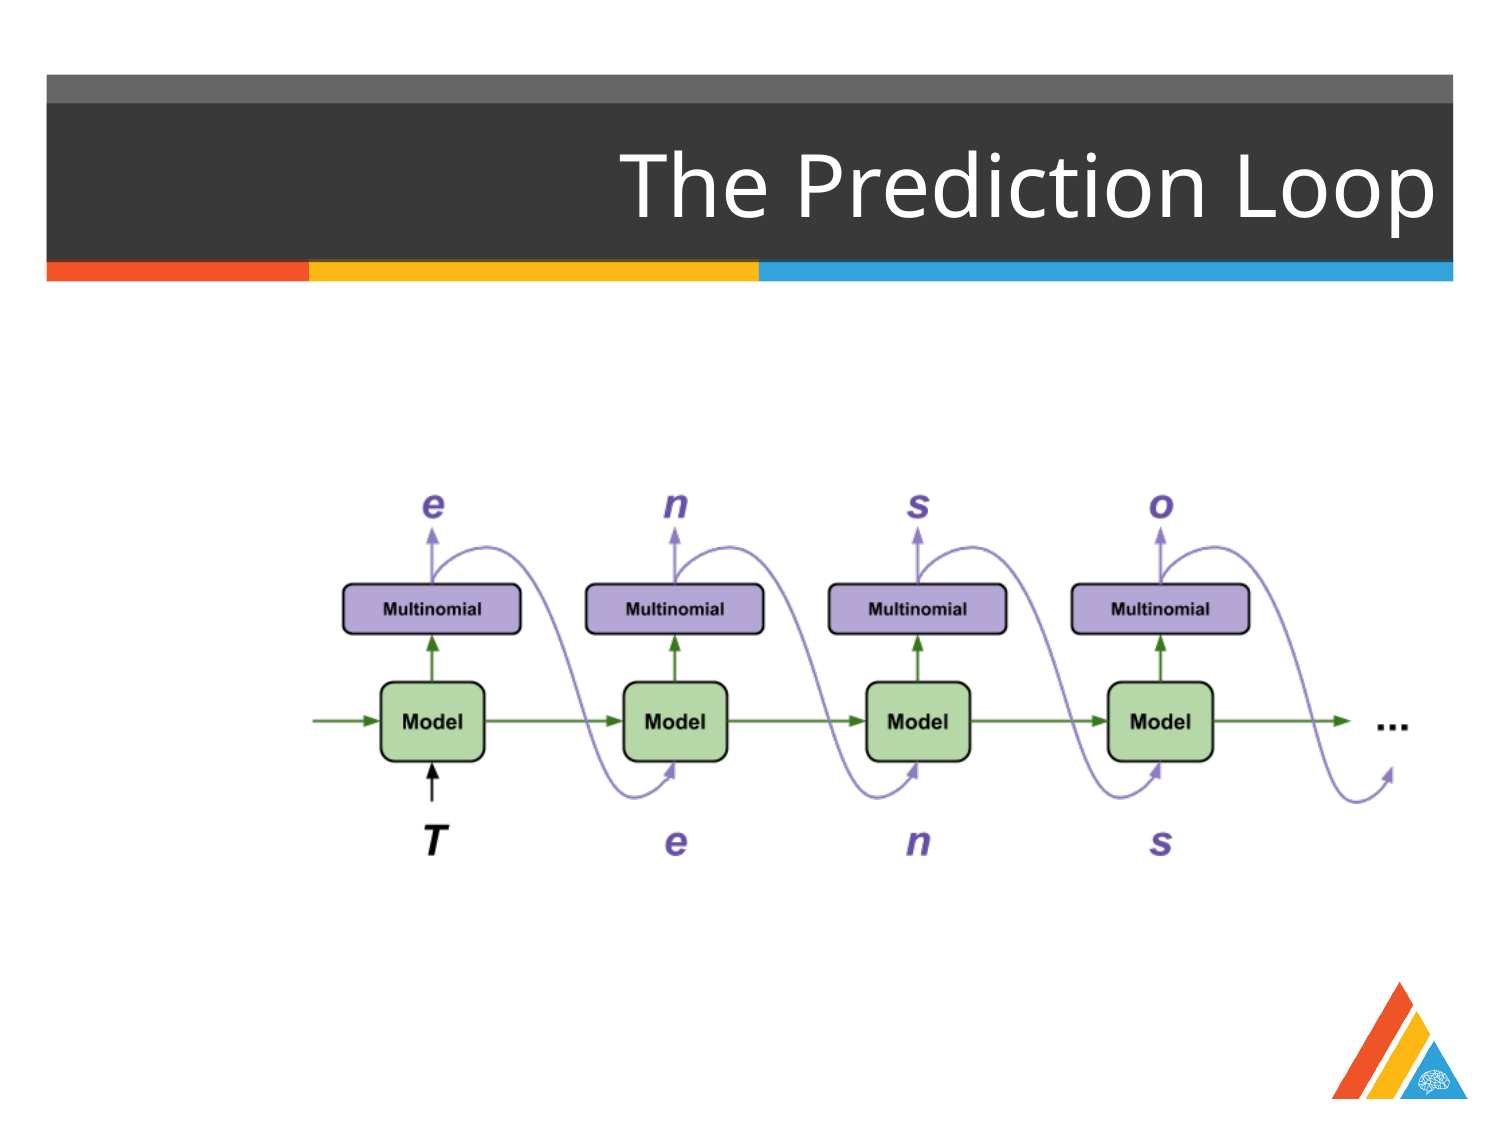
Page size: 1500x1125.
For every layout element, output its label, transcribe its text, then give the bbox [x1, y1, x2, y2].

title The Prediction Loop [46, 103, 1454, 263]
picture [292, 350, 1468, 1099]
